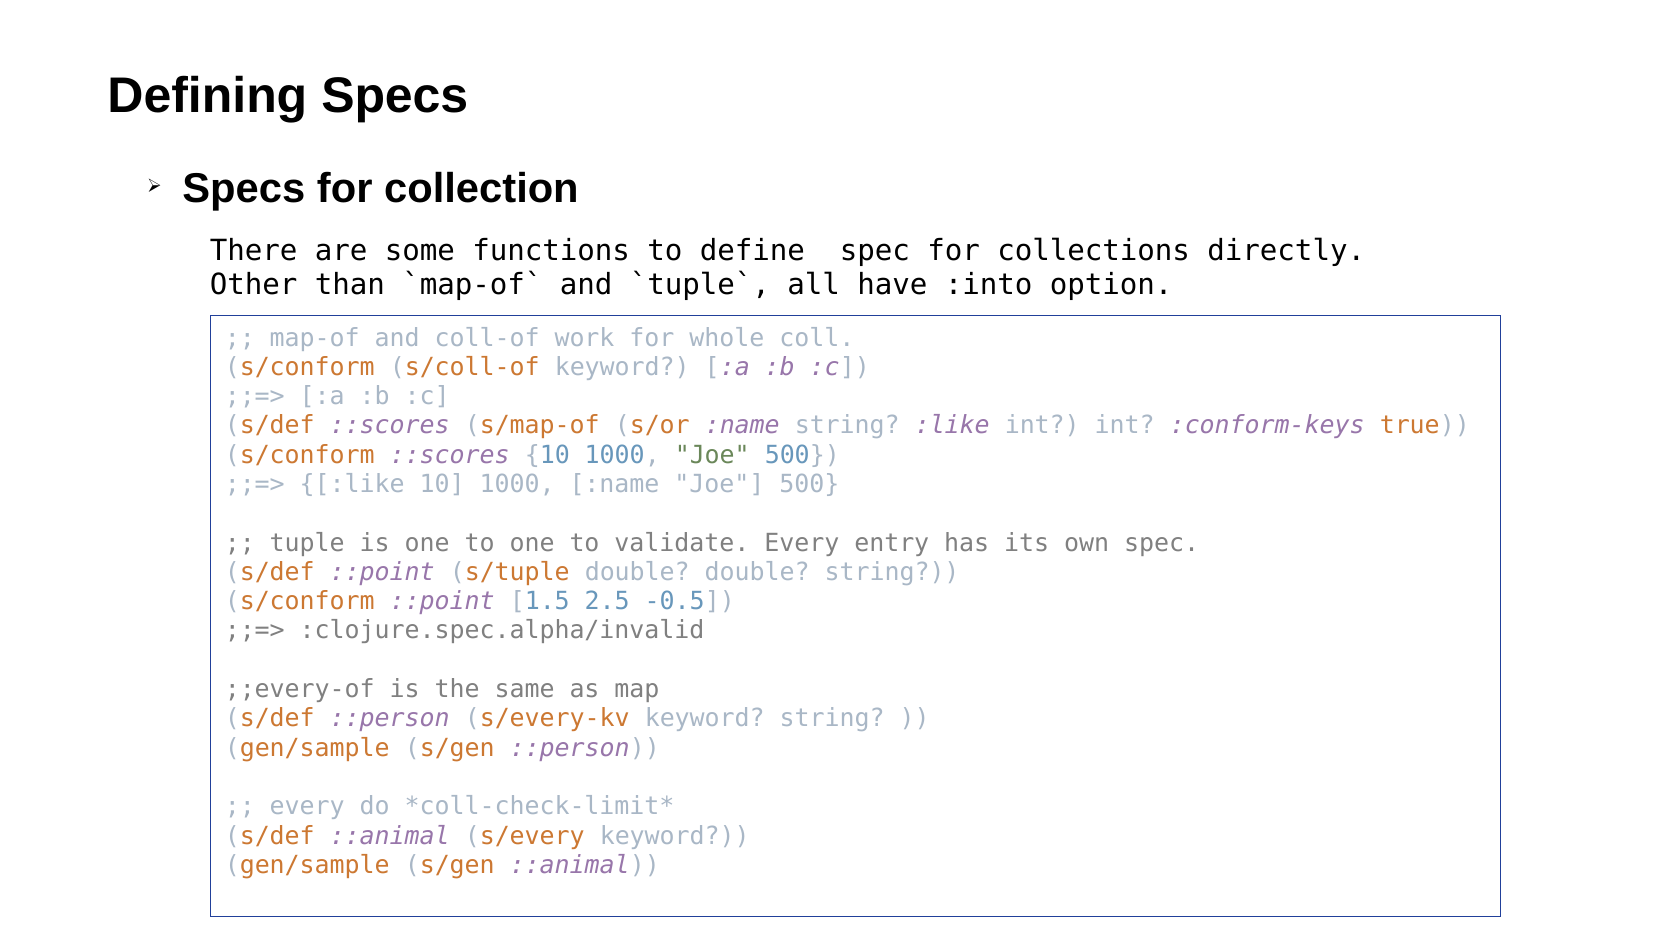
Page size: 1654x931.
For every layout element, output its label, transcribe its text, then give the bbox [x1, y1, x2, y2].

text_box ;; map-of and coll-of work for whole coll. (s/conform (s/coll-of keyword?) [:a :b :c]) ;;=> [:a :b :c] (s/def ::scores (s/map-of (s/or :name string? :like int?) int? :conform-keys true)) (s/conform ::scores {10 1000, "Joe" 500}) ;;=> {[:like 10] 1000, [:name "Joe"] 500} ;; tuple is one to one to validate. Every entry has its own spec. (s/def ::point (s/tuple double? double? string?)) (s/conform ::point [1.5 2.5 -0.5]) ;;=> :clojure.spec.alpha/invalid ;;every-of is the same as map (s/def ::person (s/every-kv keyword? string? )) (gen/sample (s/gen ::person)) ;; every do *coll-check-limit* (s/def ::animal (s/every keyword?)) (gen/sample (s/gen ::animal)) [210, 315, 1501, 917]
text_box Specs for collection [132, 157, 841, 266]
text_box There are some functions to define spec for collections directly. Other than `map-of` and `tuple`, all have :into option. [195, 225, 1381, 309]
text_box Defining Specs [92, 60, 858, 131]
